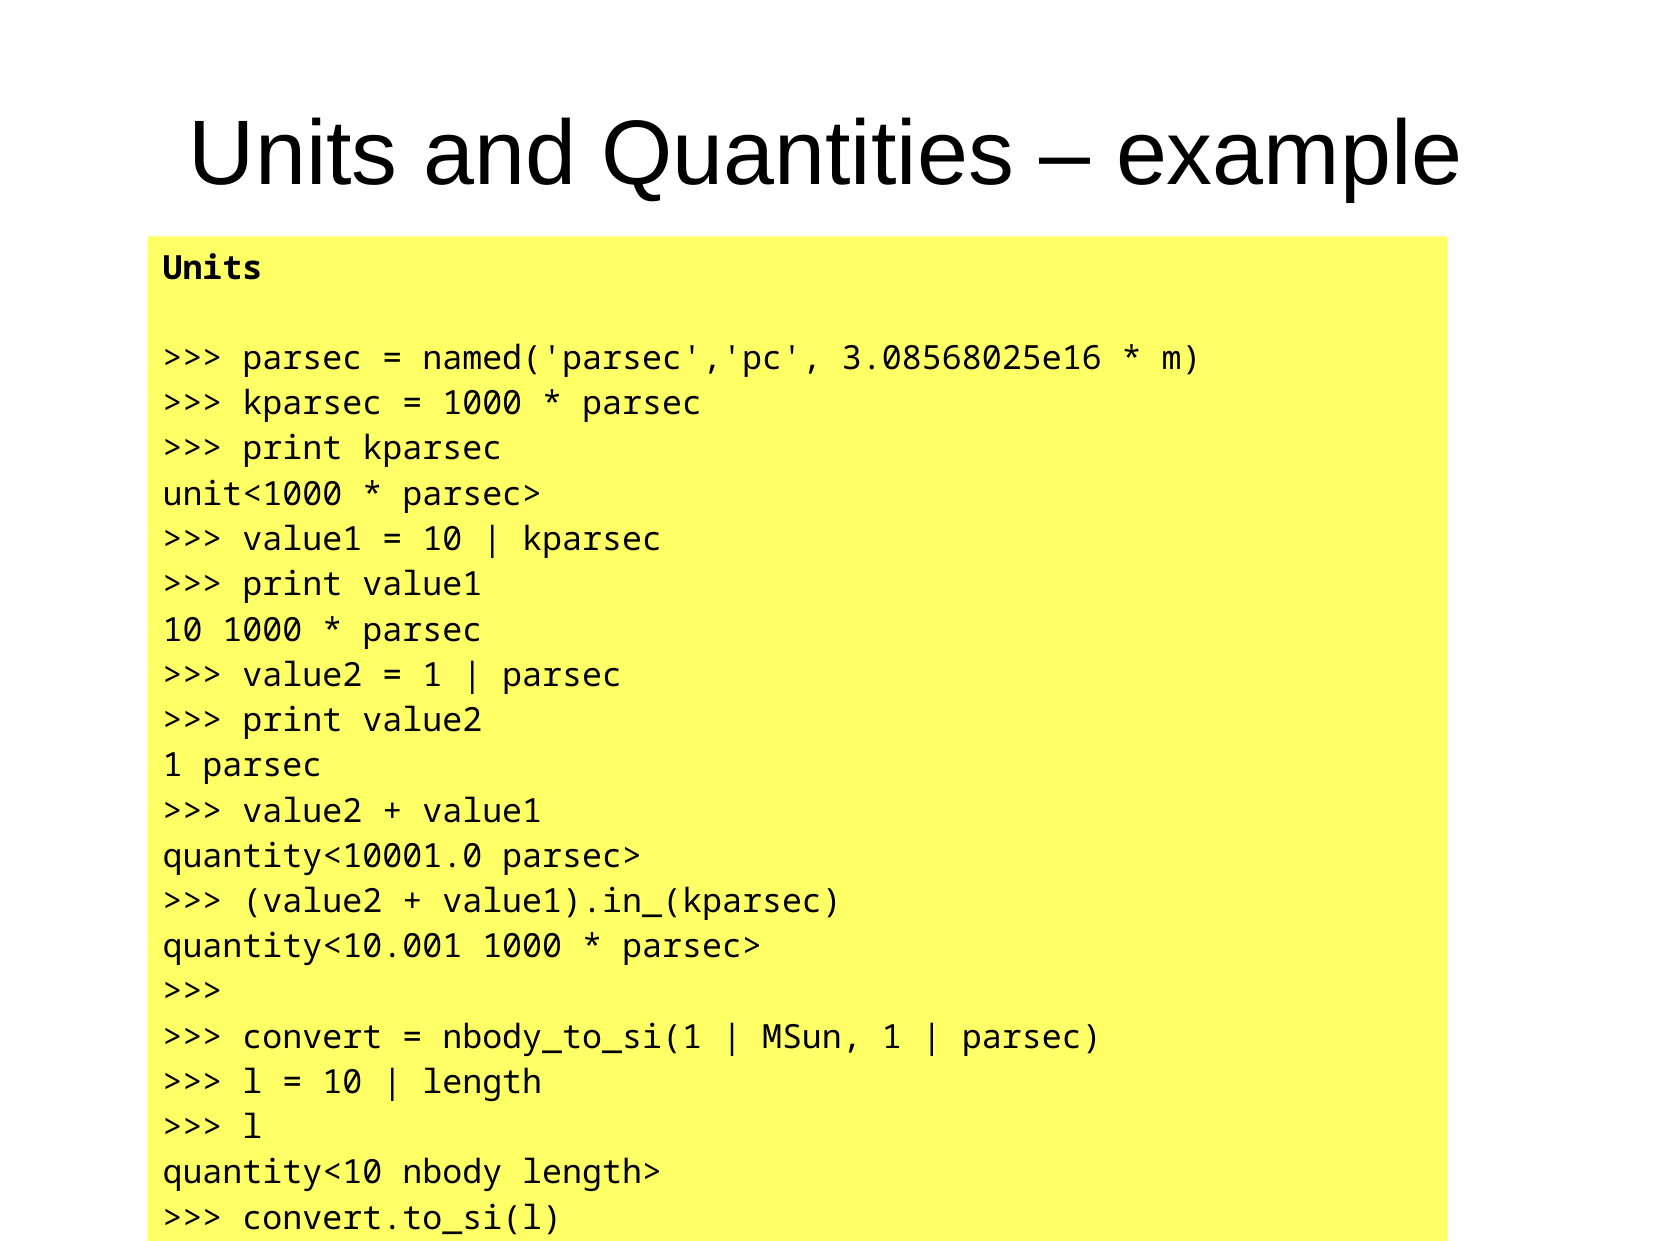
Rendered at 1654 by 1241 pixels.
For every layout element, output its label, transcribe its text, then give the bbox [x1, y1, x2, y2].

title Units and Quantities – example [82, 56, 1571, 250]
text_box Units >>> parsec = named('parsec','pc', 3.08568025e16 * m) >>> kparsec = 1000 * parsec >>> print kparsec unit<1000 * parsec> >>> value1 = 10 | kparsec >>> print value1 10 1000 * parsec >>> value2 = 1 | parsec >>> print value2 1 parsec >>> value2 + value1 quantity<10001.0 parsec> >>> (value2 + value1).in_(kparsec) quantity<10.001 1000 * parsec> >>> >>> convert = nbody_to_si(1 | MSun, 1 | parsec) >>> l = 10 | length >>> l quantity<10 nbody length> >>> convert.to_si(l) quantity<3.08568025e+17 m> >>> convert.to_si(l).in_(parsec) quantity<10.0 parsec> [147, 236, 1447, 1083]
